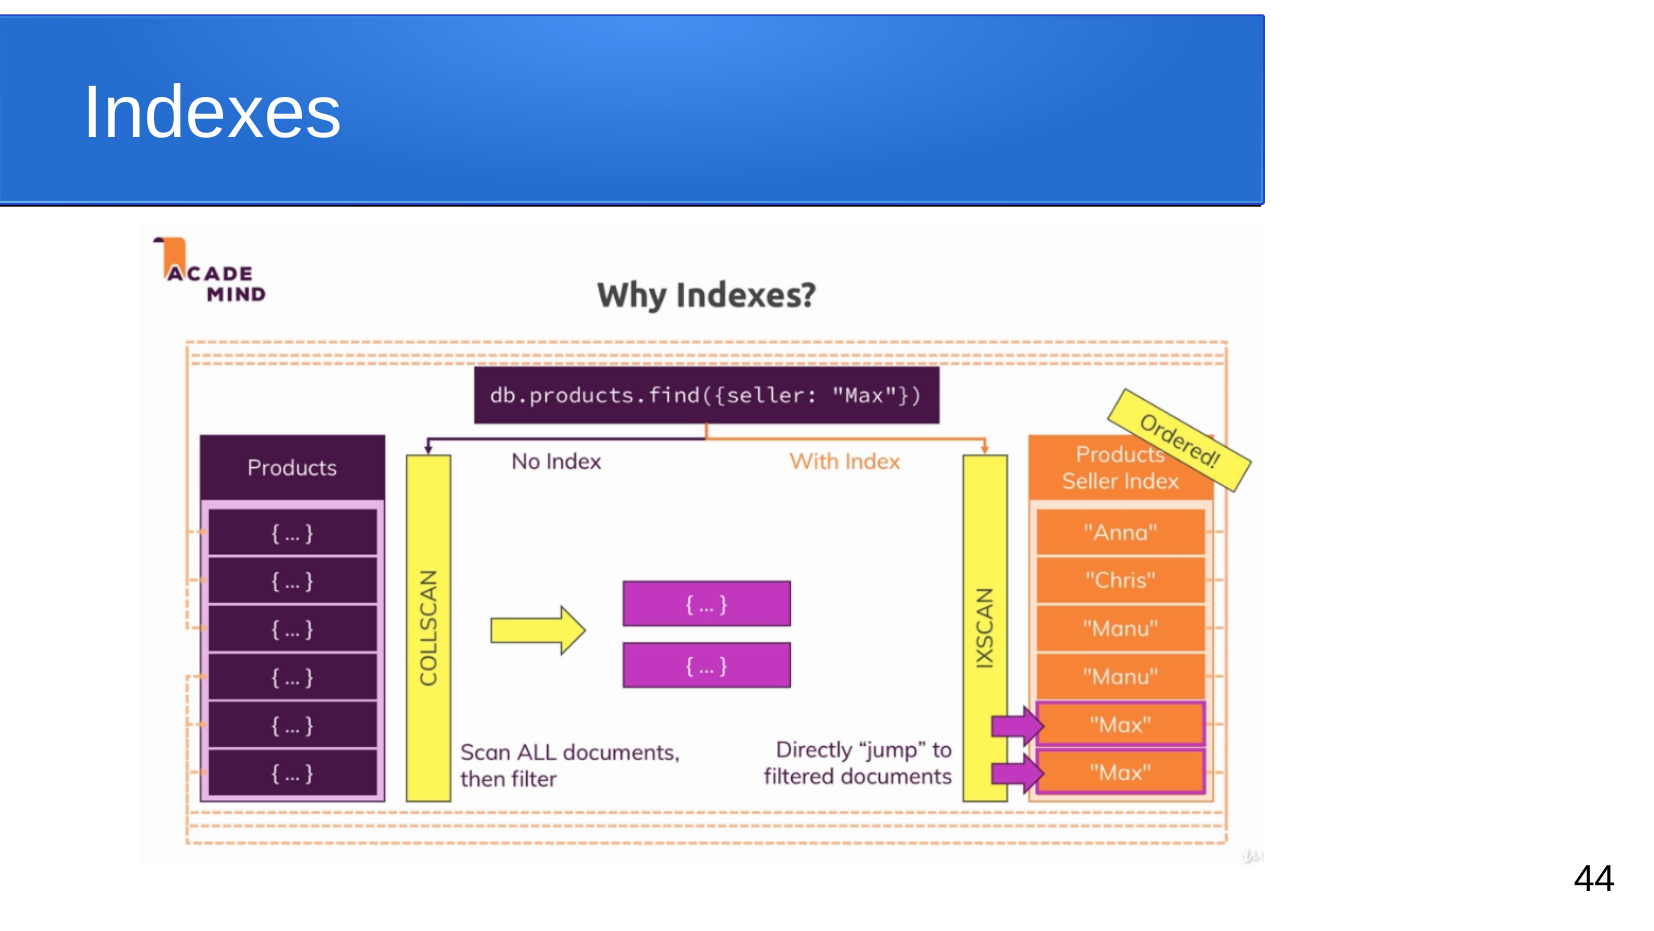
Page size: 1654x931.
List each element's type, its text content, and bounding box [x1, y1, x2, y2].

picture [141, 224, 1264, 866]
text_box 44 [1559, 850, 1631, 908]
title Indexes [82, 35, 1235, 189]
